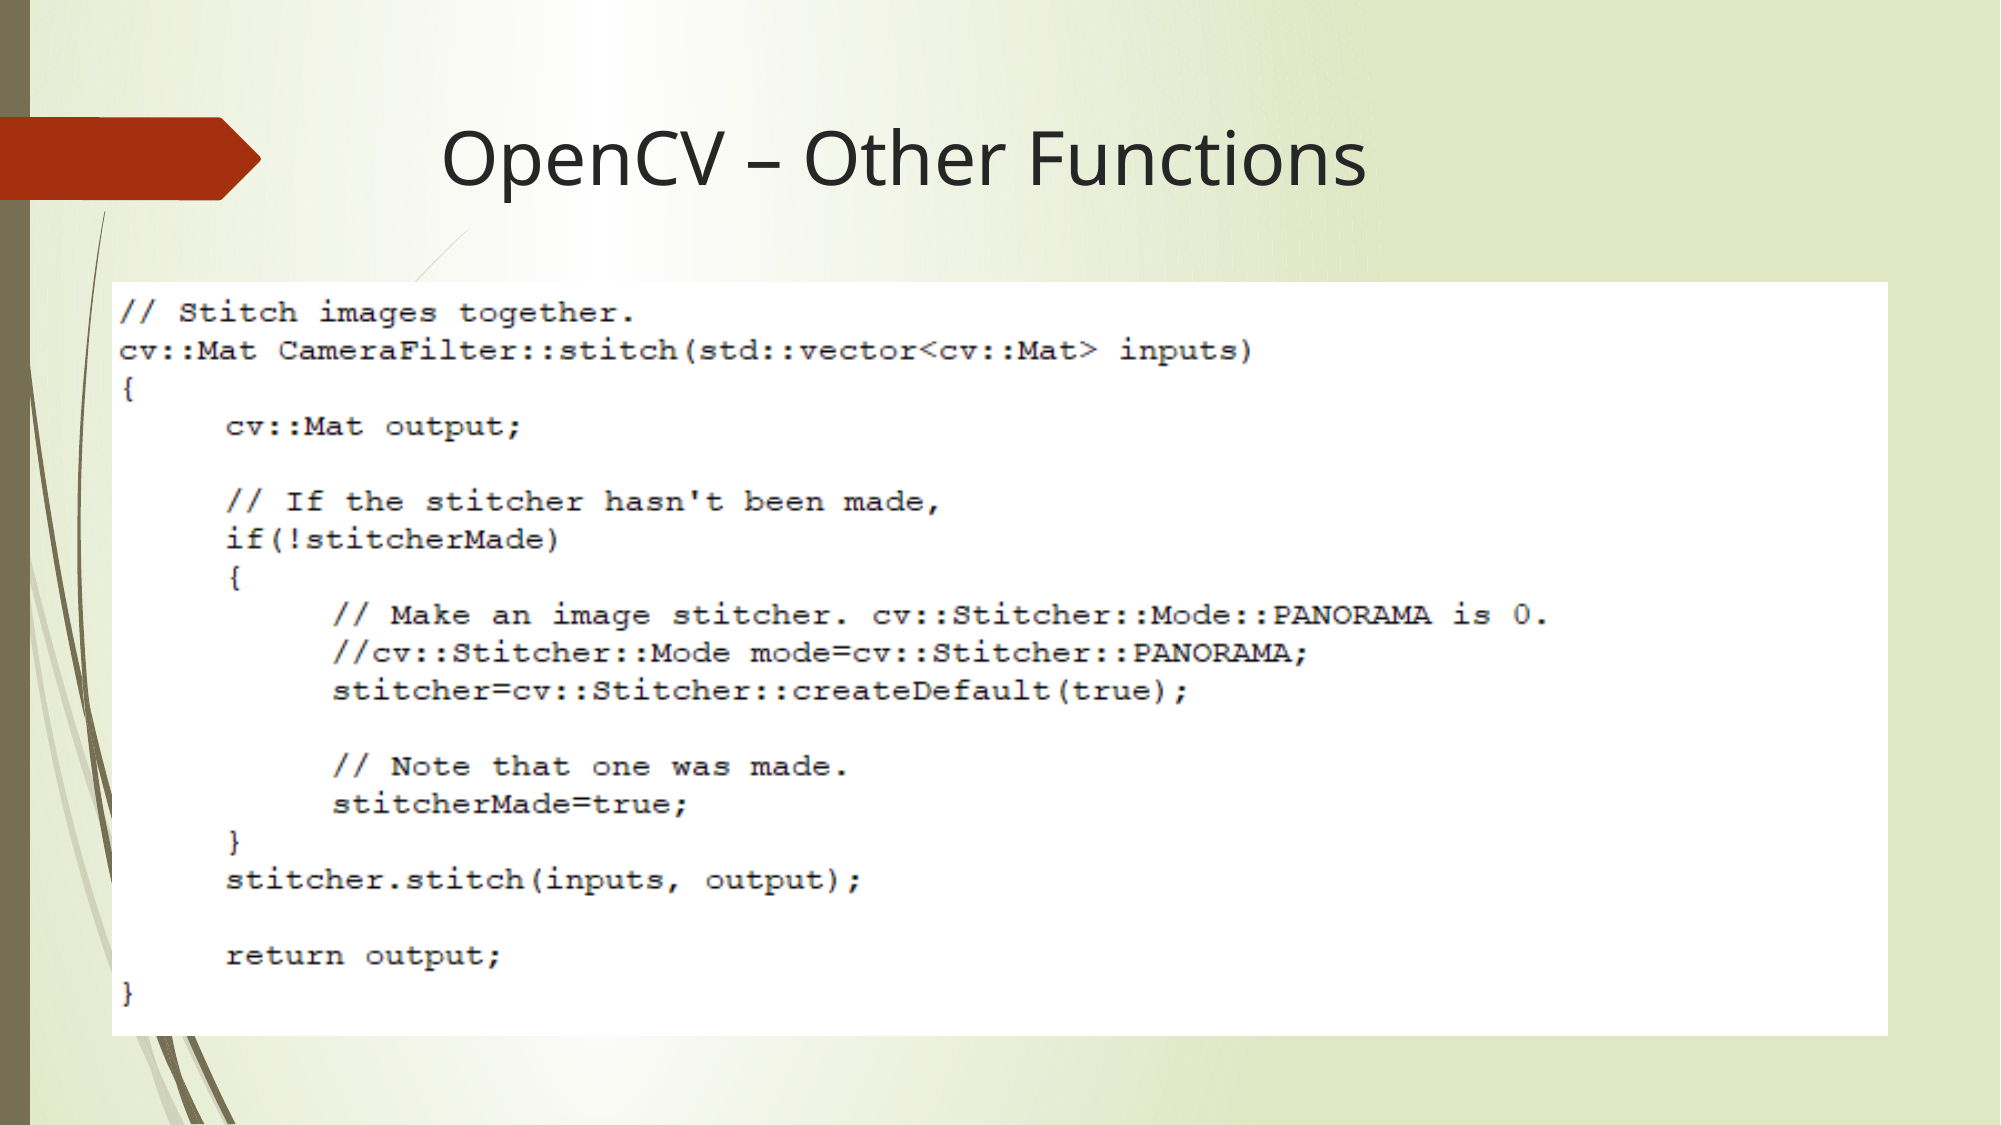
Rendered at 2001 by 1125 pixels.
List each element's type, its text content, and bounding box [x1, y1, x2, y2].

title OpenCV – Other Functions [425, 102, 1888, 282]
picture [112, 282, 1888, 1036]
